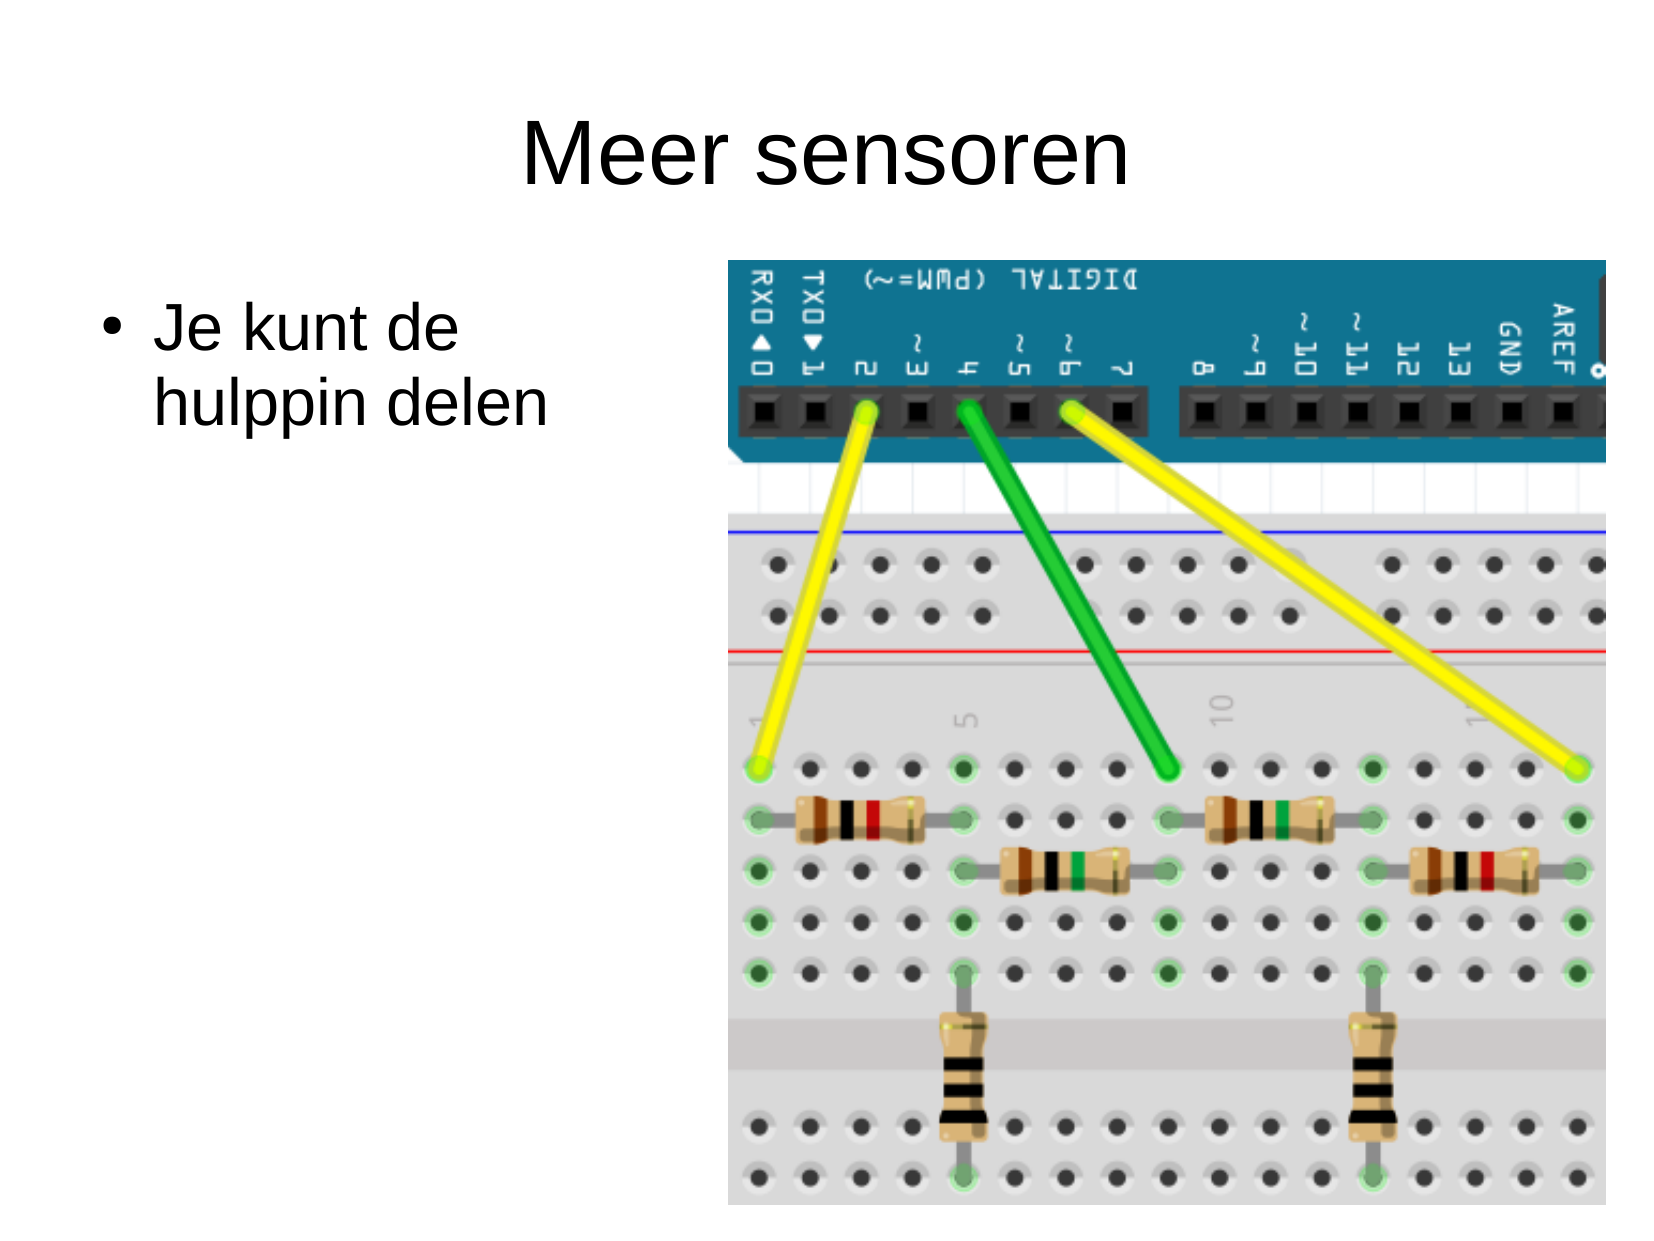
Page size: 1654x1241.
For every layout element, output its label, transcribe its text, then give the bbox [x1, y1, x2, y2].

list Je kunt de hulppin delen [82, 290, 691, 1010]
picture [728, 260, 1606, 1205]
title Meer sensoren [82, 49, 1571, 257]
